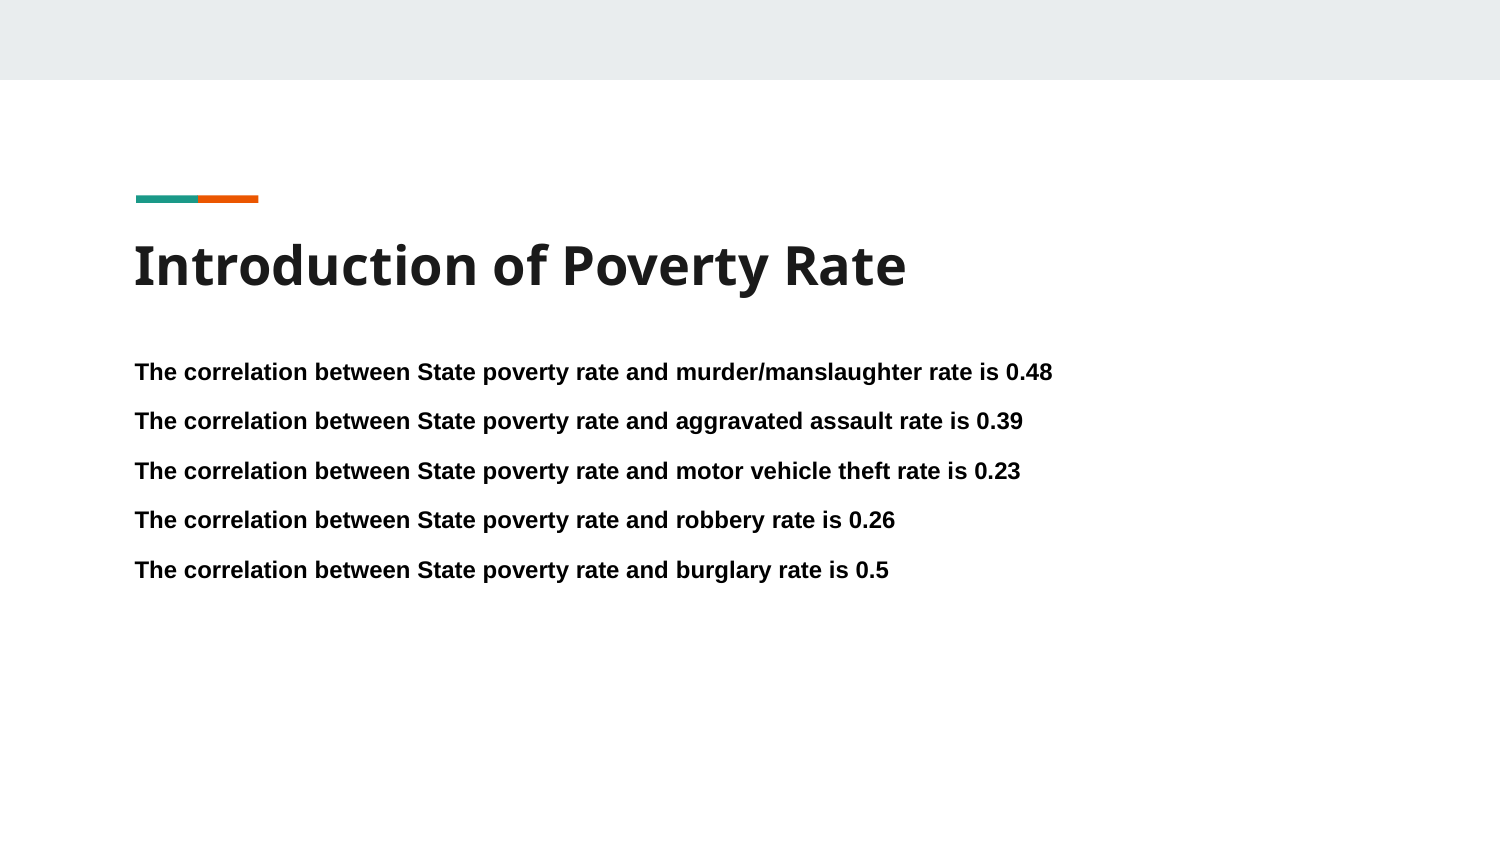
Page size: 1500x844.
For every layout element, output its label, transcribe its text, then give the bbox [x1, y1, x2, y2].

list The correlation between State poverty rate and murder/manslaughter rate is 0.48 The correlation between State poverty rate and aggravated assault rate is 0.39 The correlation between State poverty rate and motor vehicle theft rate is 0.23 The correlation between State poverty rate and robbery rate is 0.26 The correlation between State poverty rate and burglary rate is 0.5 [119, 341, 1381, 712]
title Introduction of Poverty Rate [119, 216, 1381, 305]
